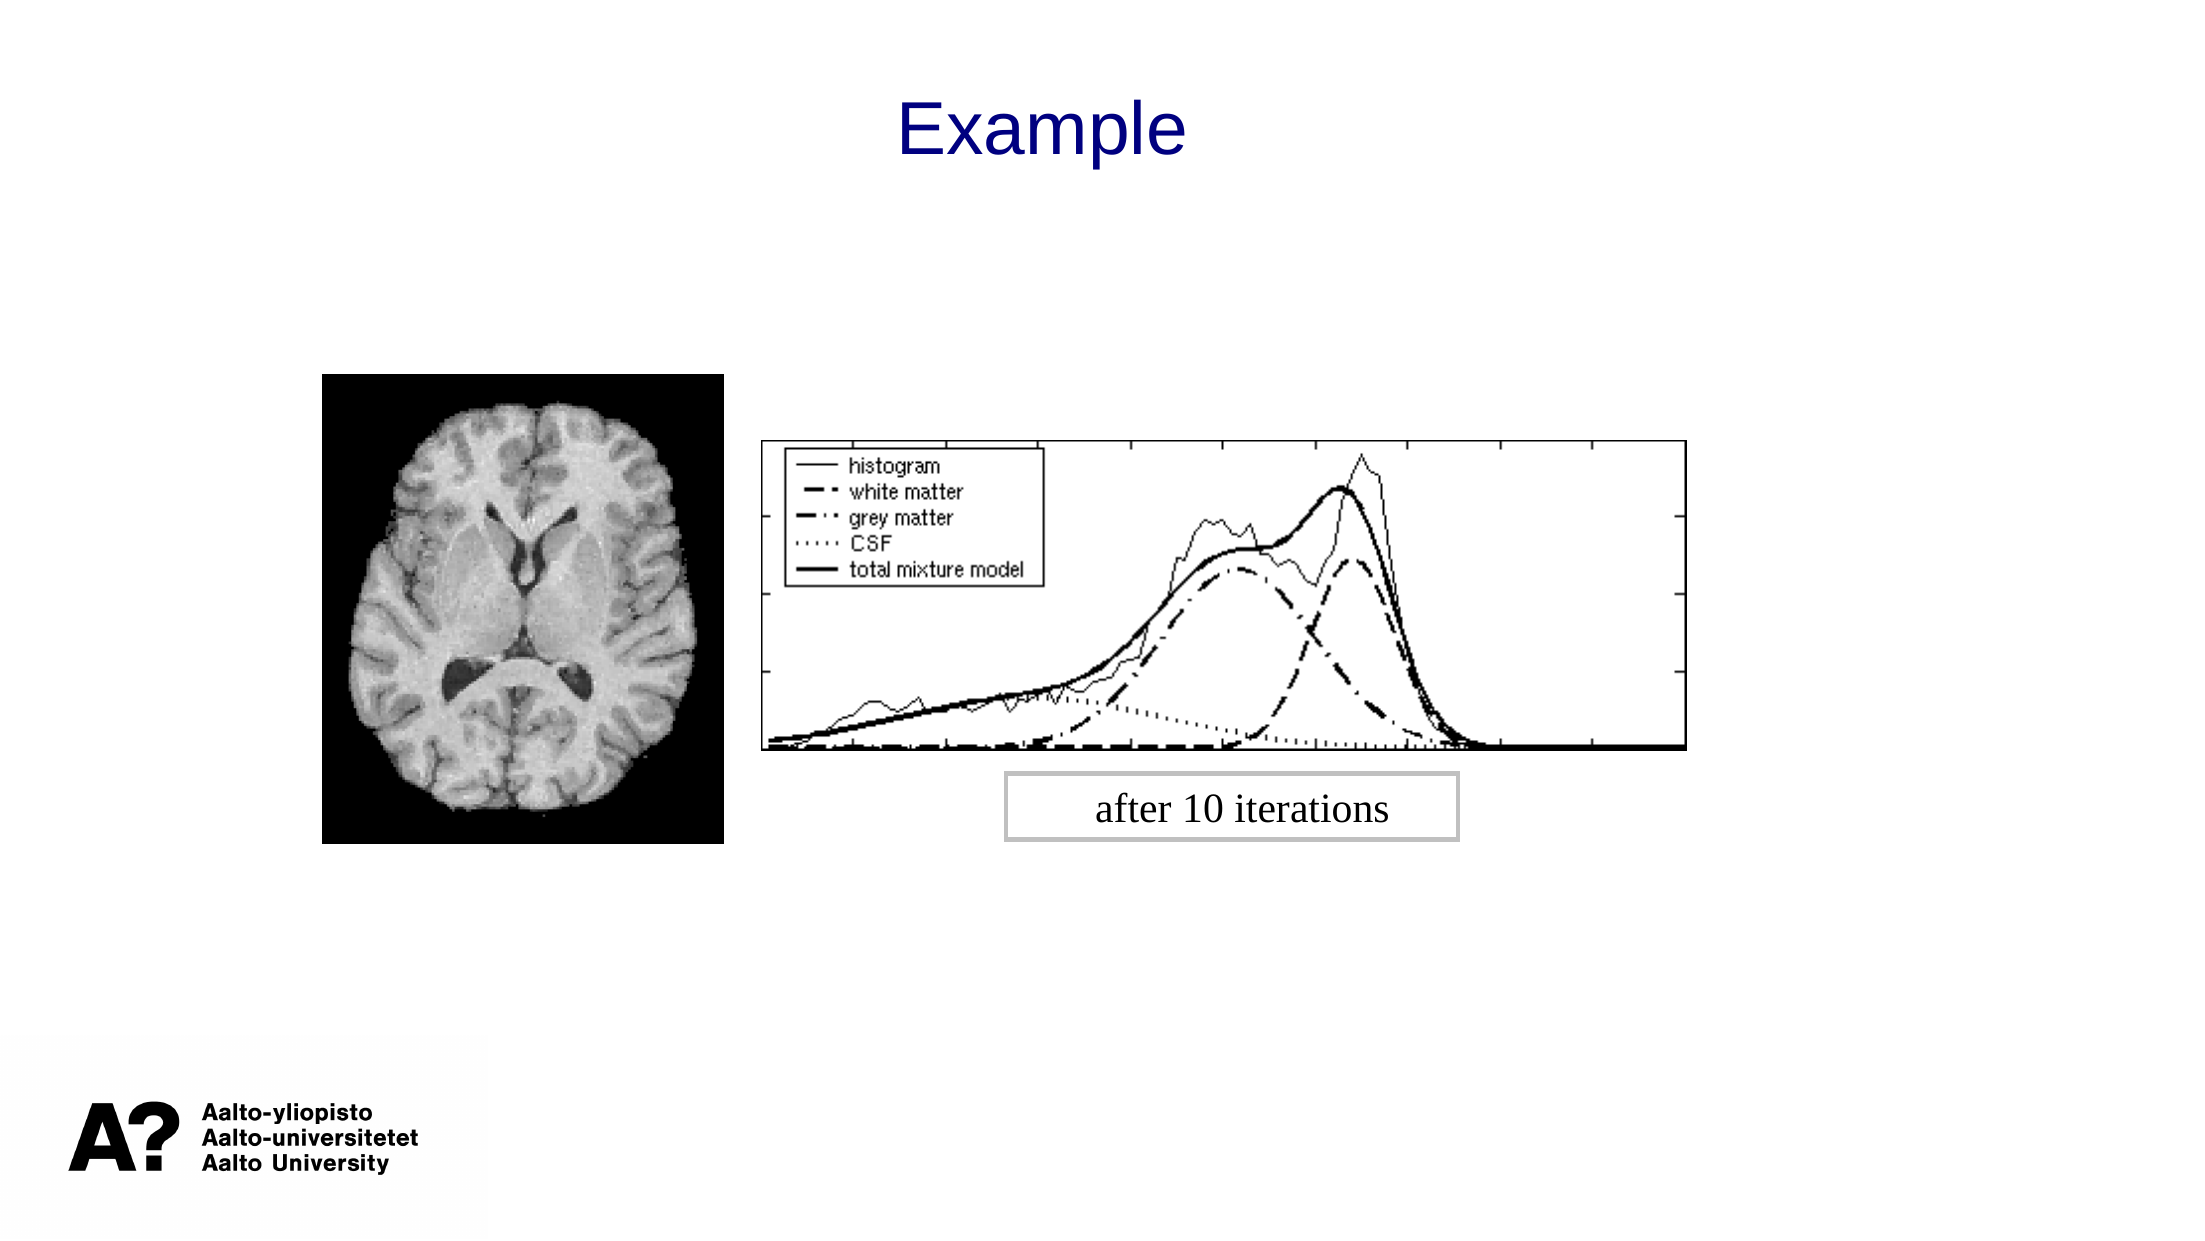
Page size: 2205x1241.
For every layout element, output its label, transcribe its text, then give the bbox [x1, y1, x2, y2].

picture [322, 374, 724, 845]
picture [0, 1035, 488, 1239]
title Example [386, 65, 1699, 179]
text_box after 10 iterations [1006, 773, 1459, 840]
picture [761, 440, 1687, 751]
